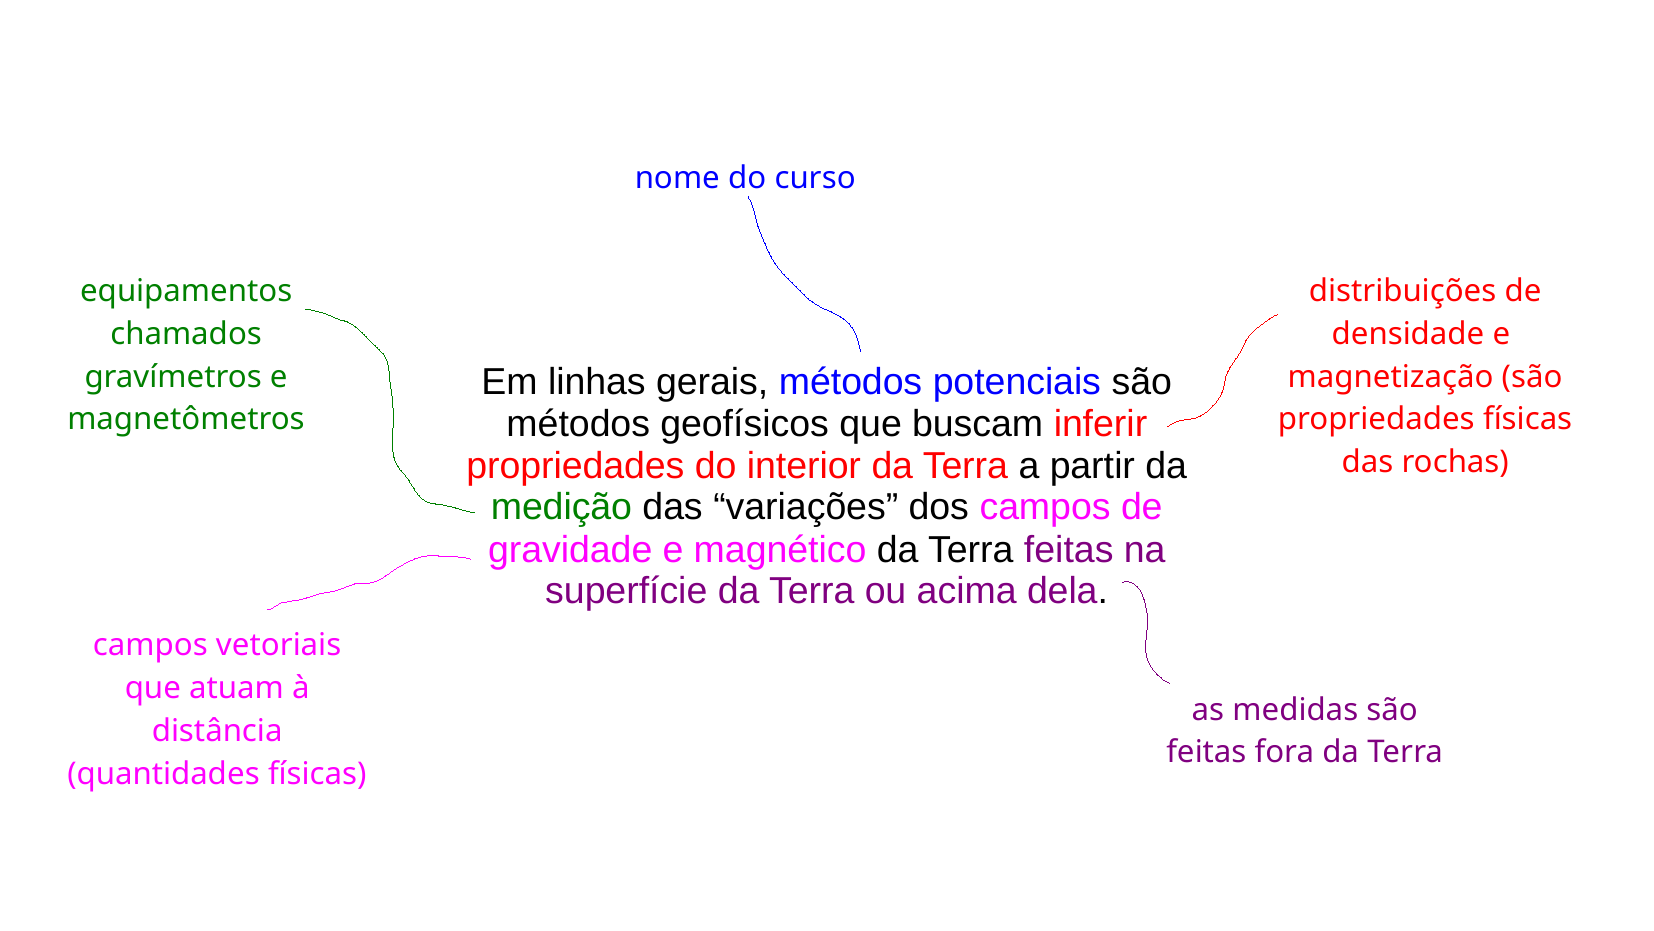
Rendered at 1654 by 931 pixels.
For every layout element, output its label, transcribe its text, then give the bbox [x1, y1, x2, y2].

text_box as medidas são feitas fora da Terra [1151, 679, 1483, 763]
text_box distribuições de densidade e magnetização (são propriedades físicas das rochas) [1263, 260, 1595, 448]
text_box Em linhas gerais, métodos potenciais são métodos geofísicos que buscam inferir propriedades do interior da Terra a partir da medição das “variações” dos campos de gravidade e magnético da Terra feitas na superfície da Terra ou acima dela. [398, 352, 1255, 620]
text_box nome do curso [620, 147, 863, 197]
text_box campos vetoriais que atuam à distância (quantidades físicas) [52, 614, 384, 768]
text_box equipamentos chamados gravímetros e magnetômetros [52, 260, 384, 414]
